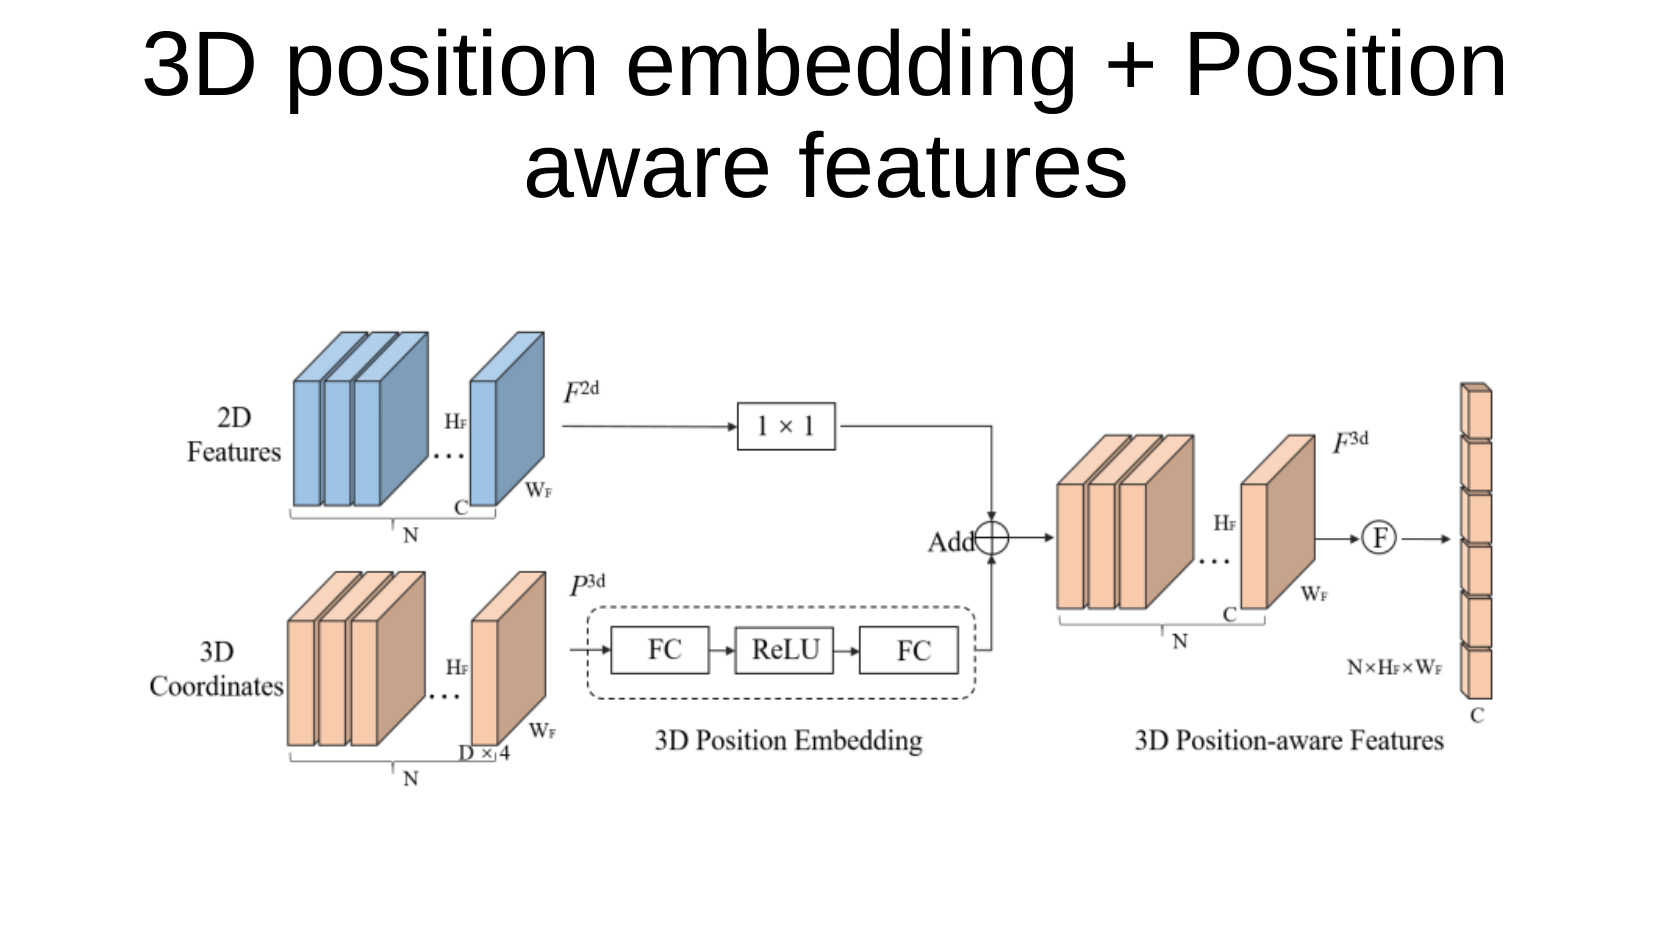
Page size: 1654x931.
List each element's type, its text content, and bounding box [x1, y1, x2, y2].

picture [115, 299, 1538, 800]
title 3D position embedding + Position aware features [82, 12, 1571, 218]
